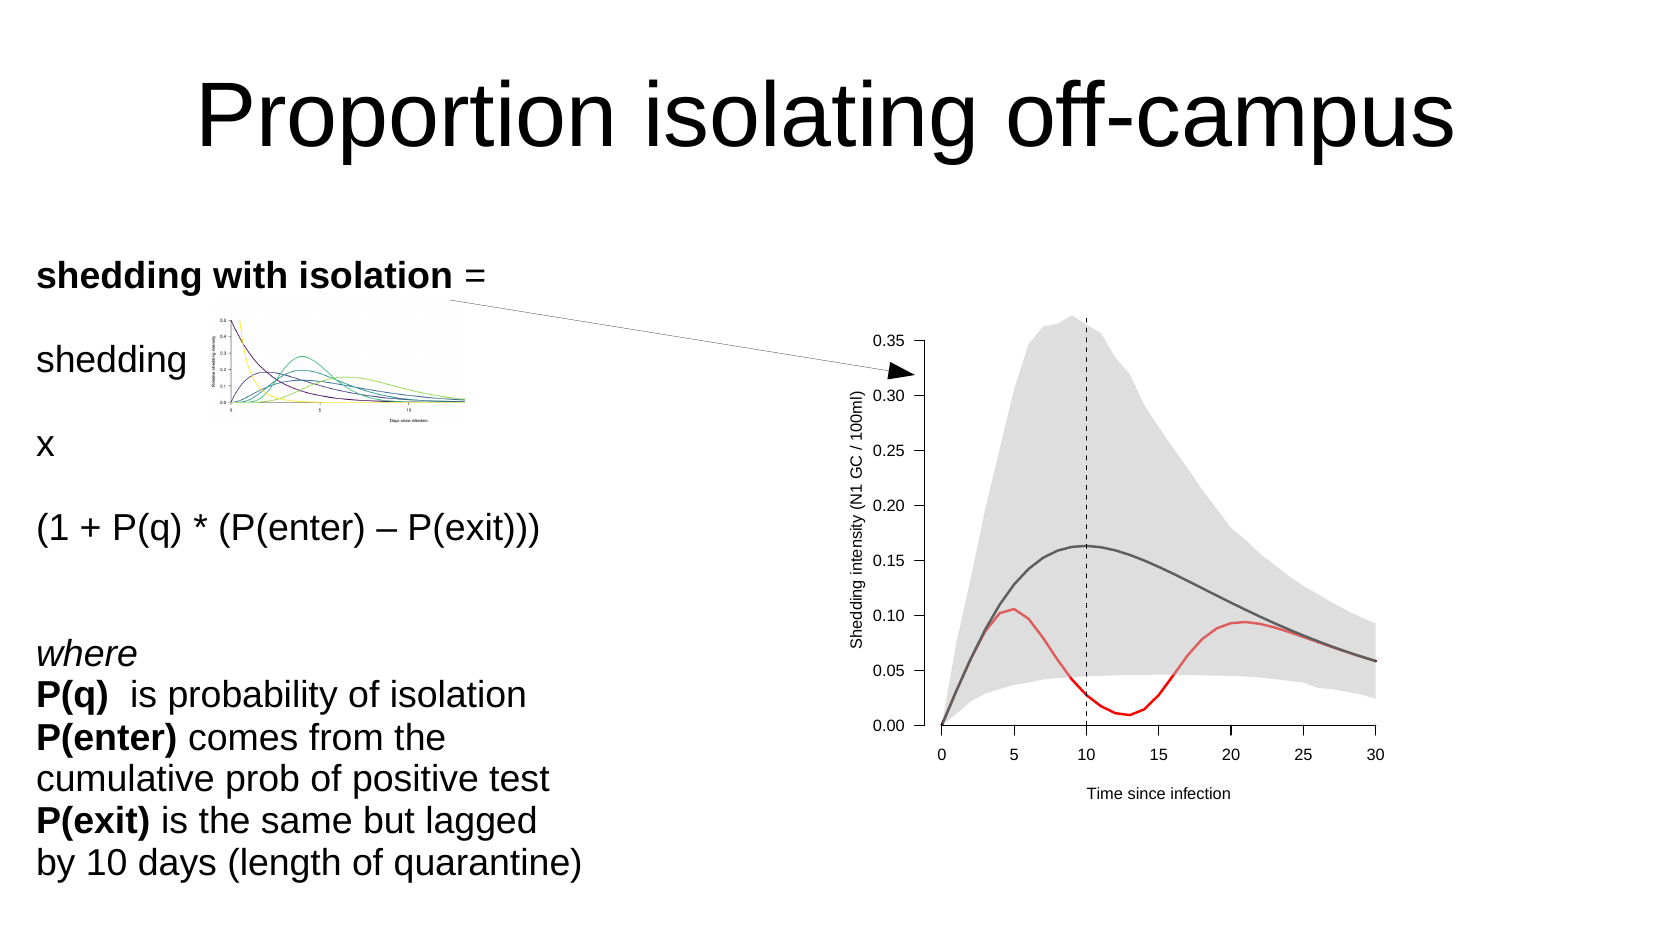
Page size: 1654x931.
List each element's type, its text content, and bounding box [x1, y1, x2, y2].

title Proportion isolating off-campus [82, 37, 1571, 193]
picture [844, 311, 1411, 826]
picture [210, 300, 466, 425]
text_box shedding with isolation = shedding x (1 + P(q) * (P(enter) – P(exit))) where P(q) is probability of isolation P(enter) comes from the cumulative prob of positive test P(exit) is the same but lagged by 10 days (length of quarantine) [21, 246, 601, 892]
